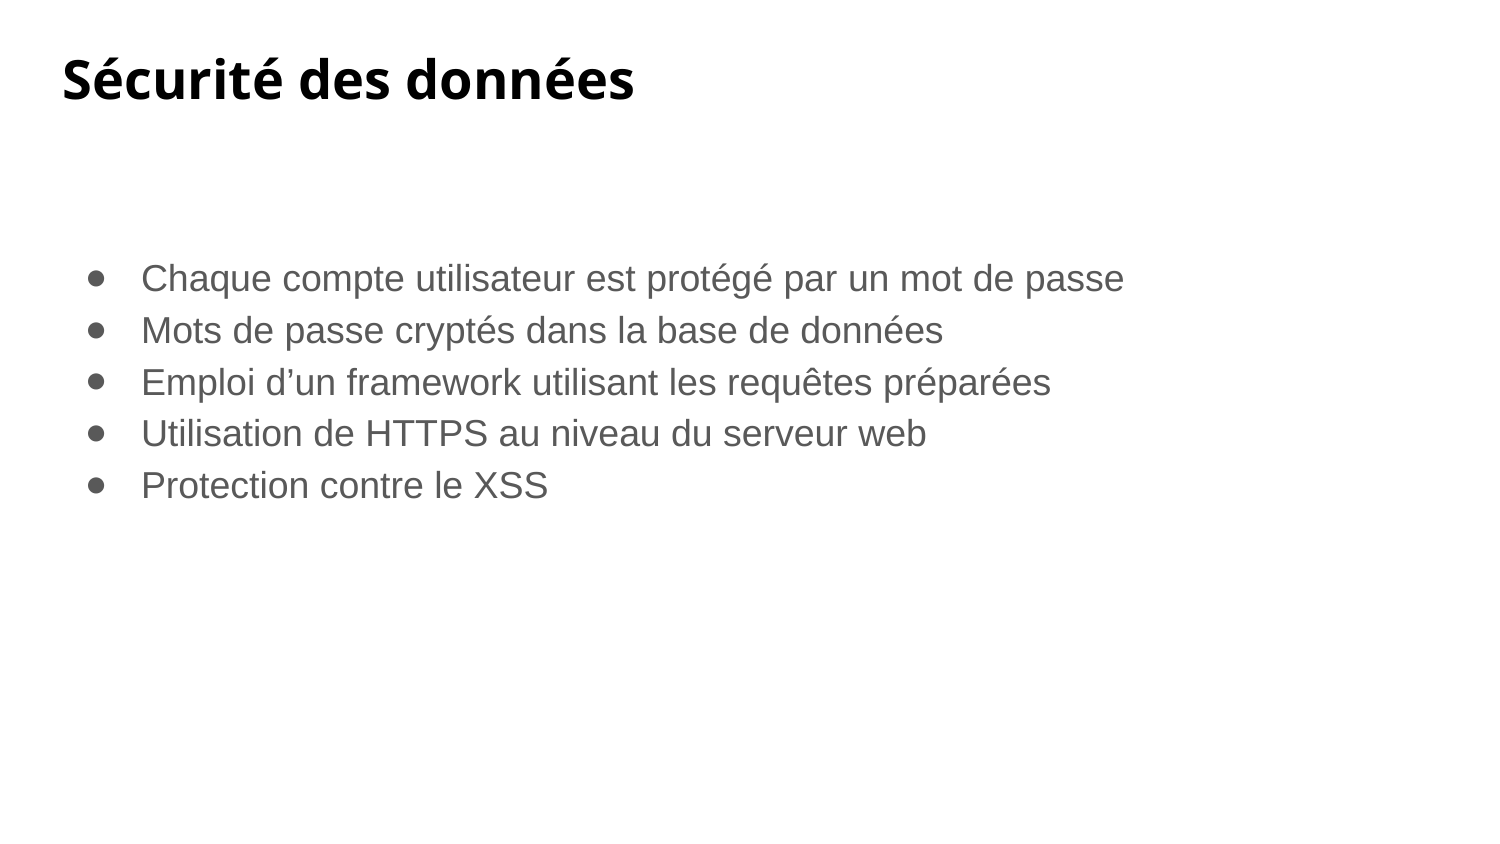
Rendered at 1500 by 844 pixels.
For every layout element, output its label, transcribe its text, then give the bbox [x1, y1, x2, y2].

text_box Sécurité des données [51, 41, 1318, 112]
list Chaque compte utilisateur est protégé par un mot de passe Mots de passe cryptés dans la base de données Emploi d’un framework utilisant les requêtes préparées Utilisation de HTTPS au niveau du serveur web Protection contre le XSS [51, 232, 1449, 793]
